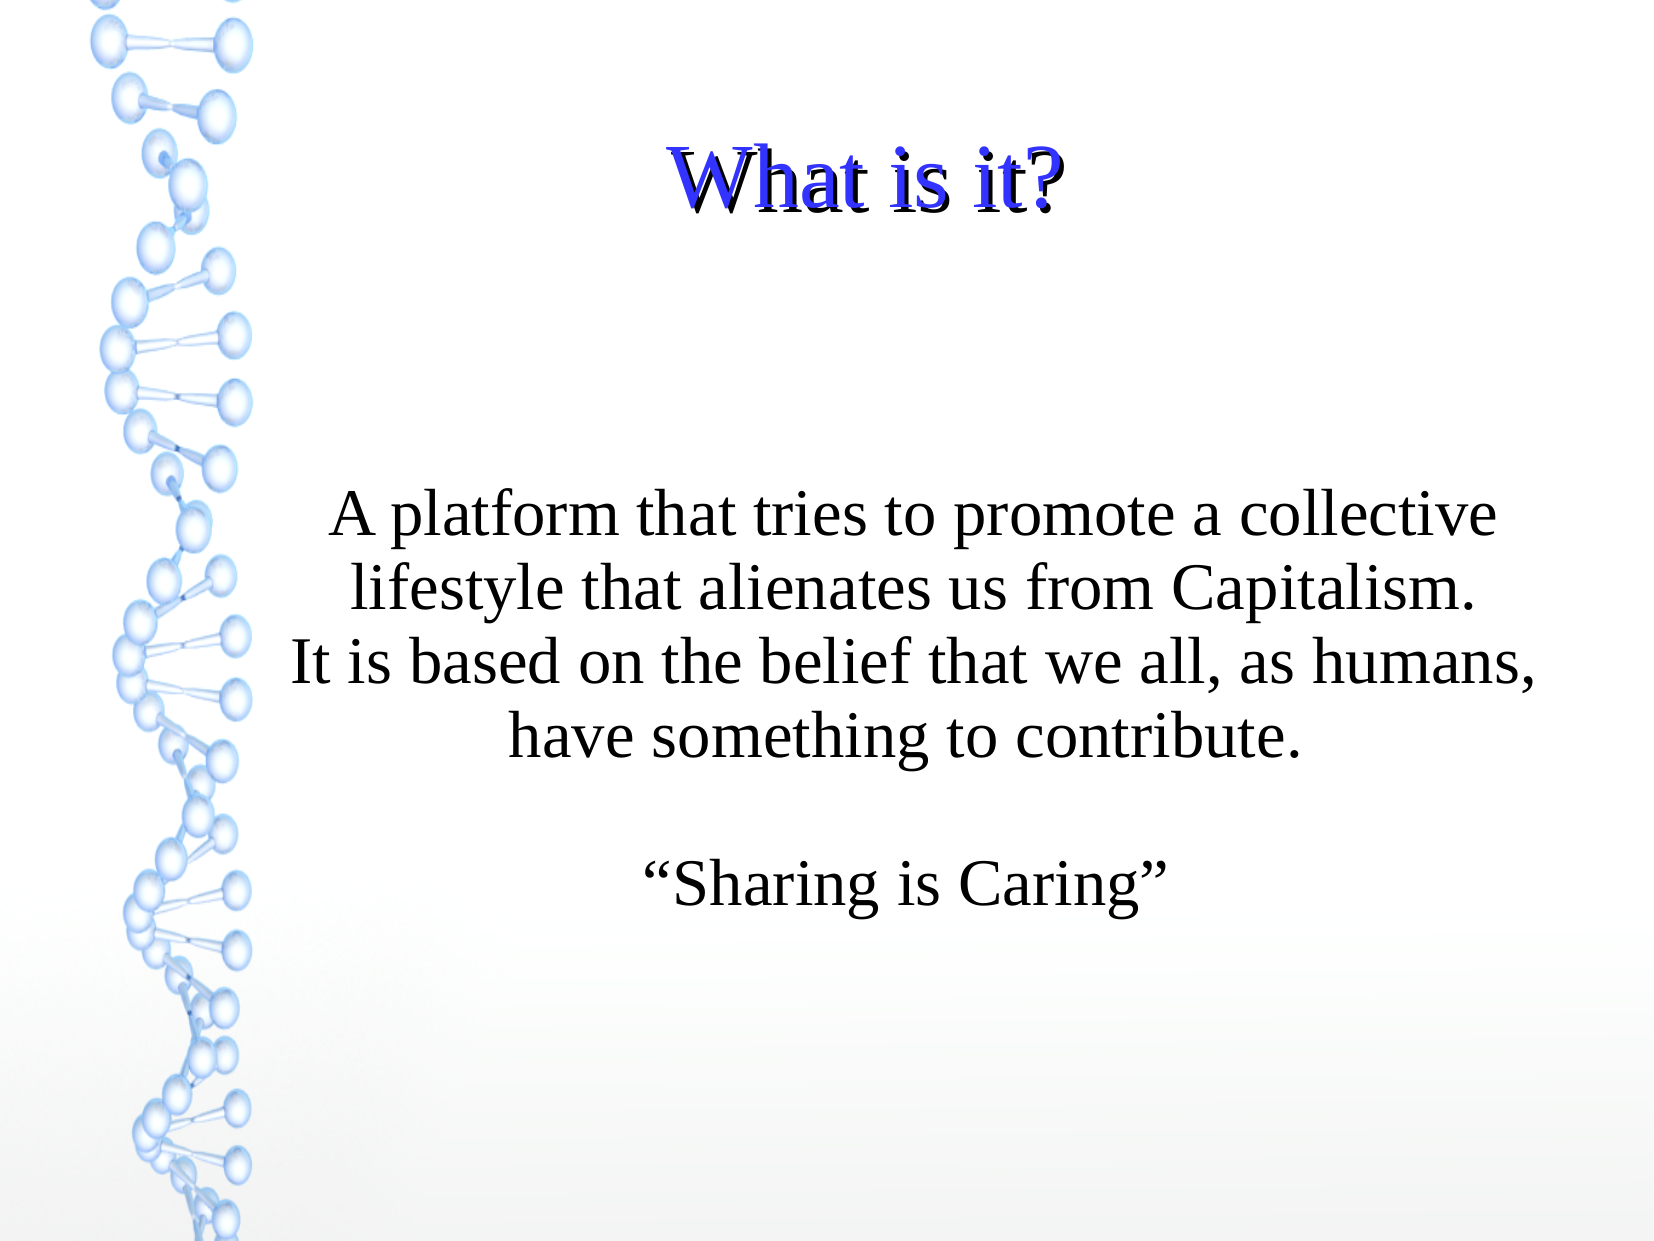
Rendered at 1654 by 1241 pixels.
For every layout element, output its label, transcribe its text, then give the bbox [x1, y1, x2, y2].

picture [0, 0, 1654, 1241]
title What is it? [201, 125, 1531, 331]
subtitle A platform that tries to promote a collective lifestyle that alienates us from Capitalism. It is based on the belief that we all, as humans, have something to contribute. “Sharing is Caring” [240, 225, 1591, 1171]
